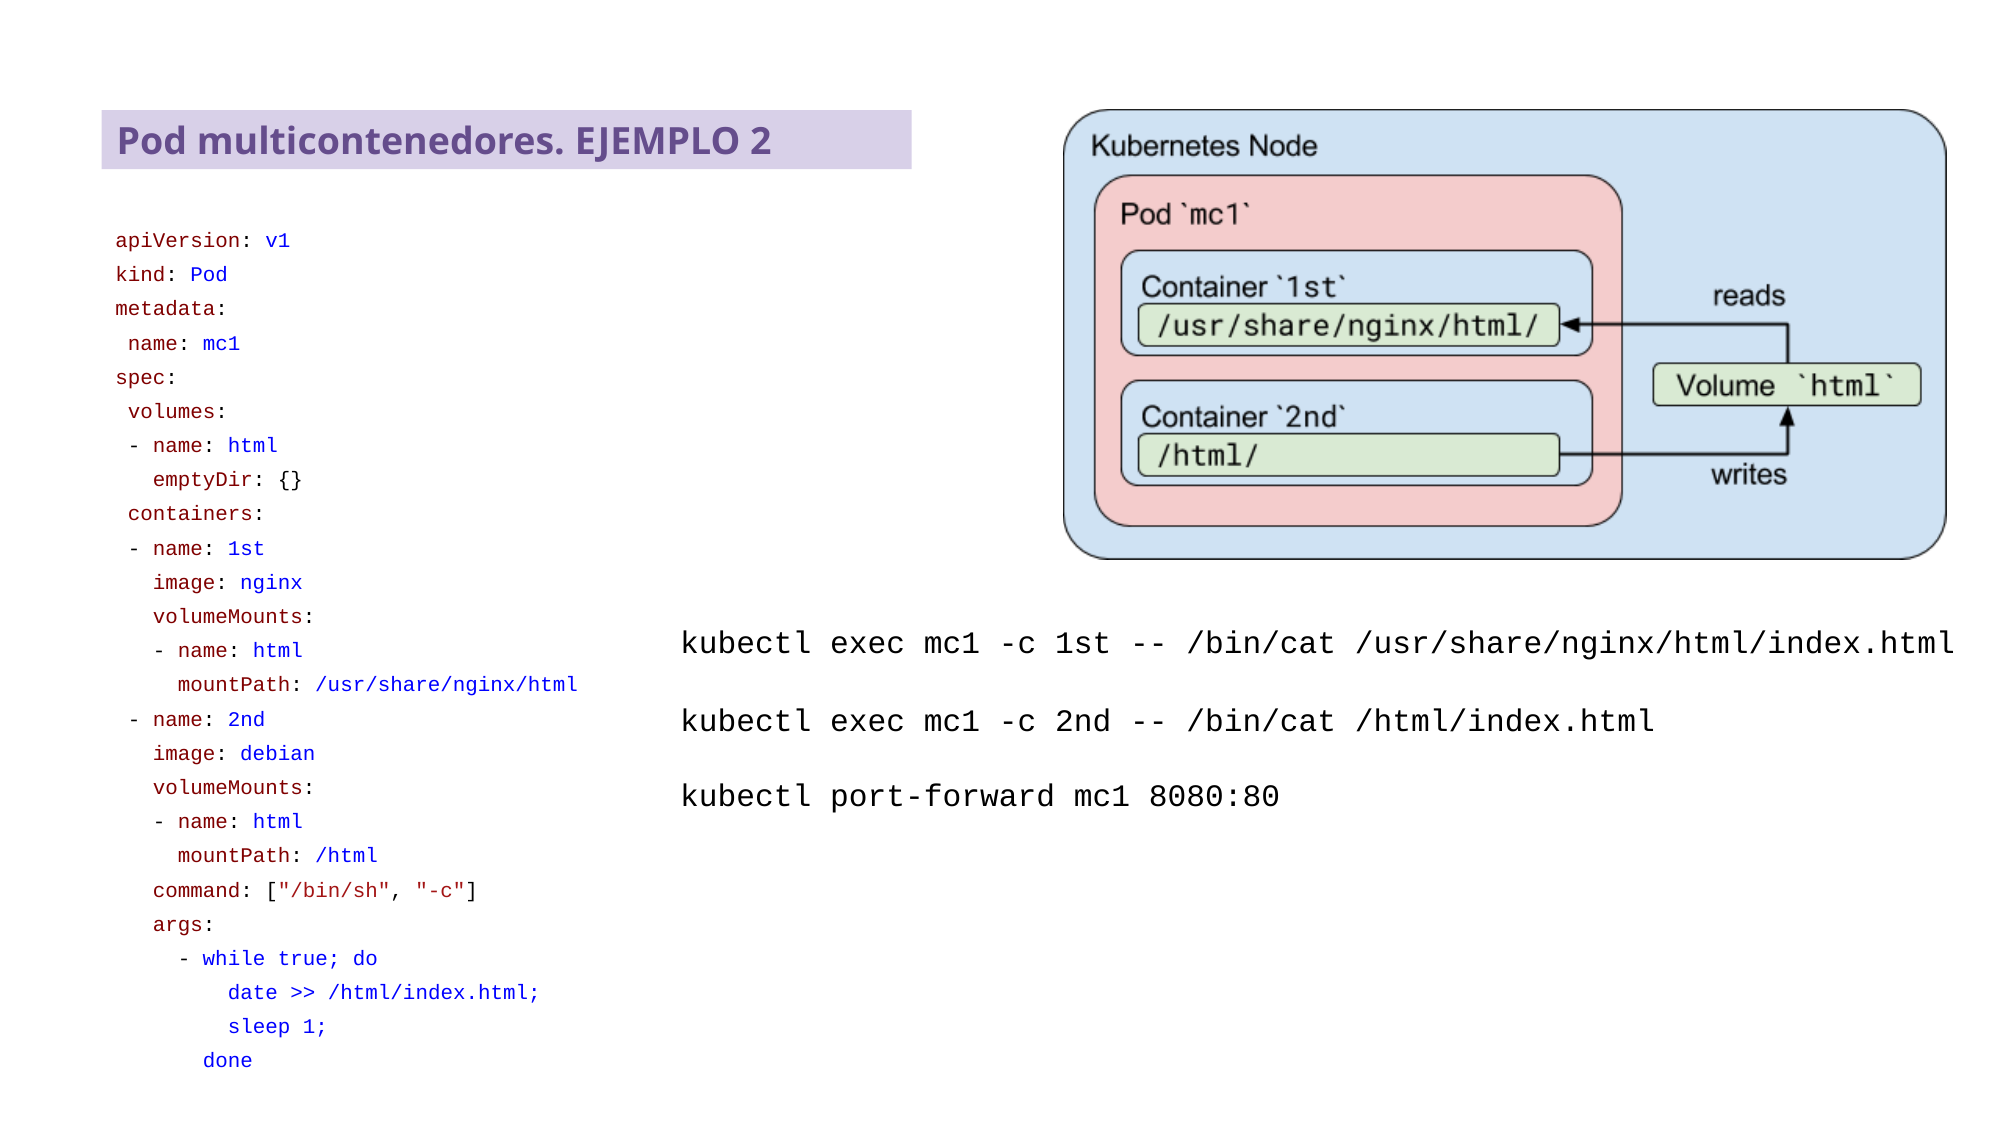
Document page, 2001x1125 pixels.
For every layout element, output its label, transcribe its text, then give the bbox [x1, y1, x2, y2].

picture [1063, 109, 1947, 560]
text_box Pod multicontenedores. EJEMPLO 2 [101, 110, 912, 170]
text_box kubectl exec mc1 -c 1st -- /bin/cat /usr/share/nginx/html/index.html kubectl exec mc1 -c 2nd -- /bin/cat /html/index.html kubectl port-forward mc1 8080:80 [665, 615, 1977, 901]
text_box apiVersion: v1 kind: Pod metadata: name: mc1 spec: volumes: - name: html emptyDir: {} containers: - name: 1st image: nginx volumeMounts: - name: html mountPath: /usr/share/nginx/html - name: 2nd image: debian volumeMounts: - name: html mountPath: /html command: ["/bin/sh", "-c"] args: - while true; do date >> /html/index.html; sleep 1; done [100, 202, 625, 1100]
